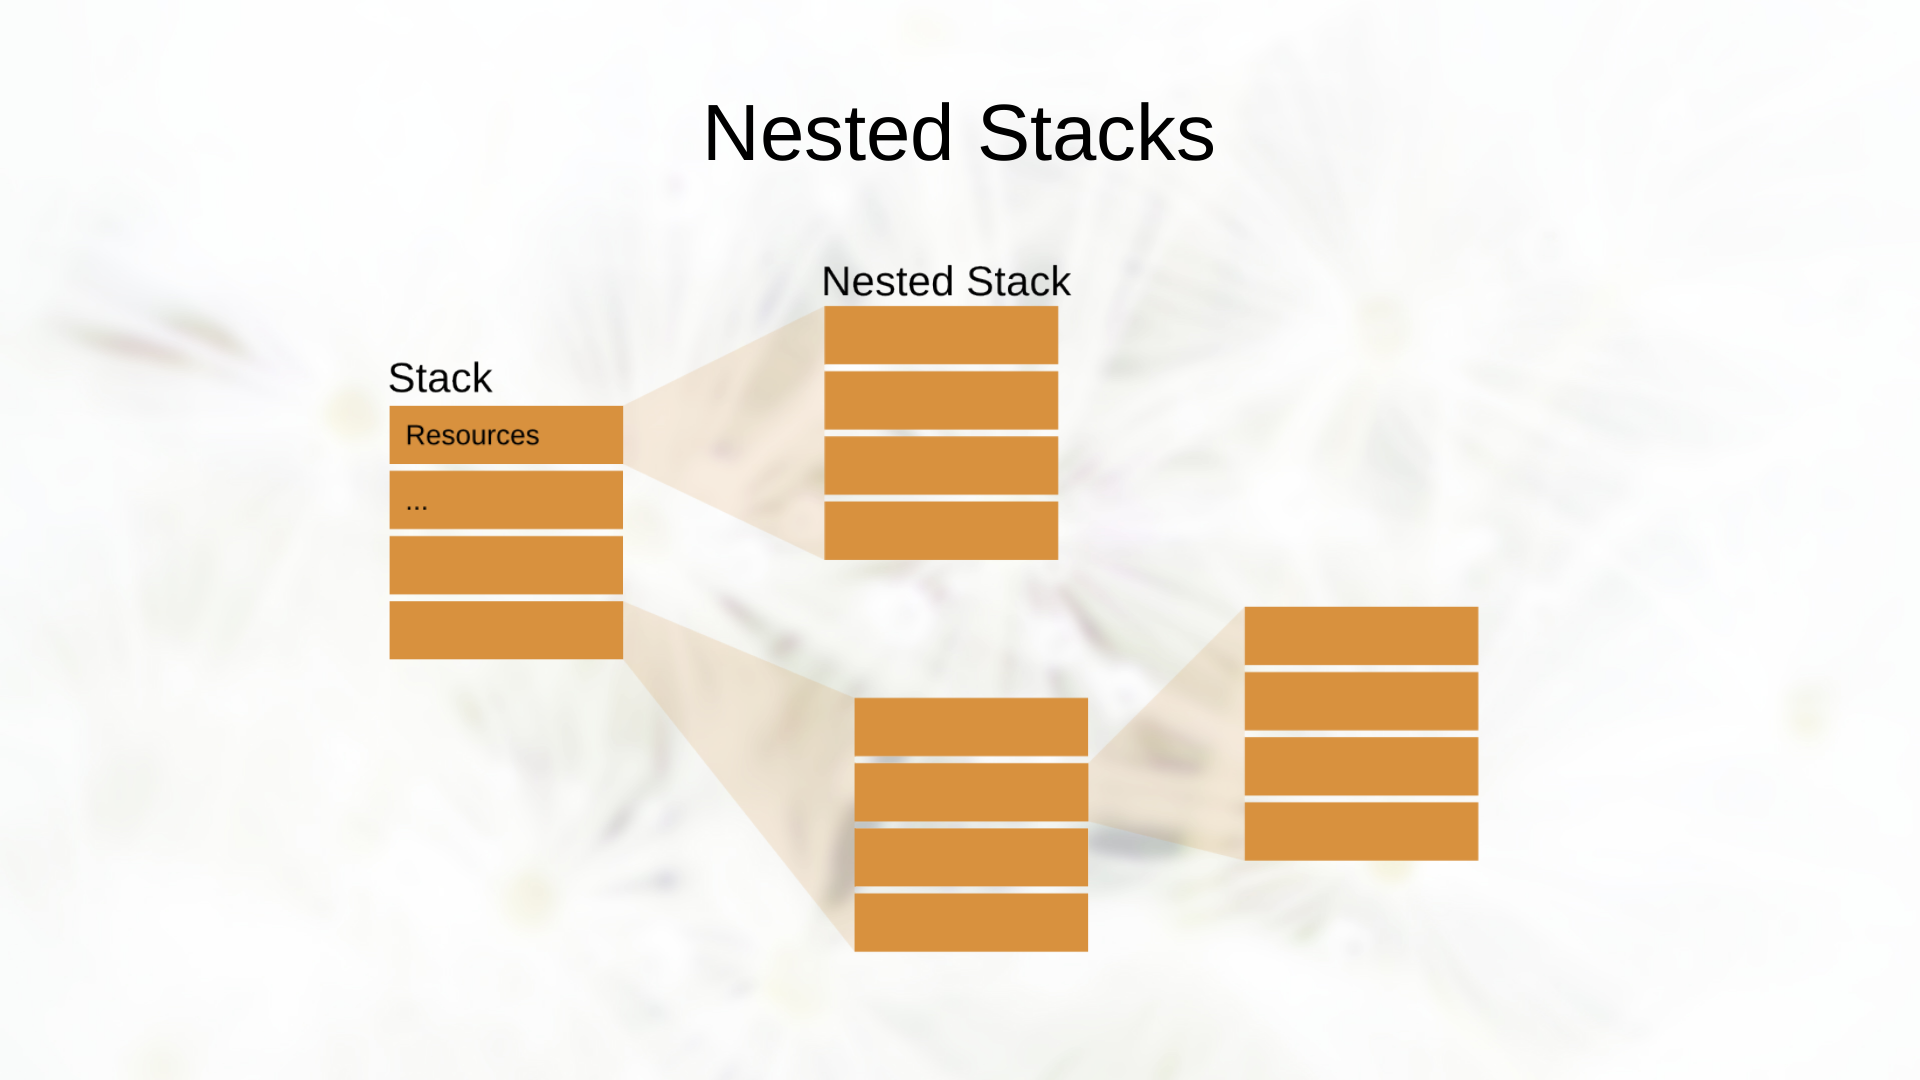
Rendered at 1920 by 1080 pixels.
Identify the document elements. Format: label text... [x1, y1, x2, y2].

picture [0, 0, 1920, 1080]
title Nested Stacks [95, 42, 1824, 224]
